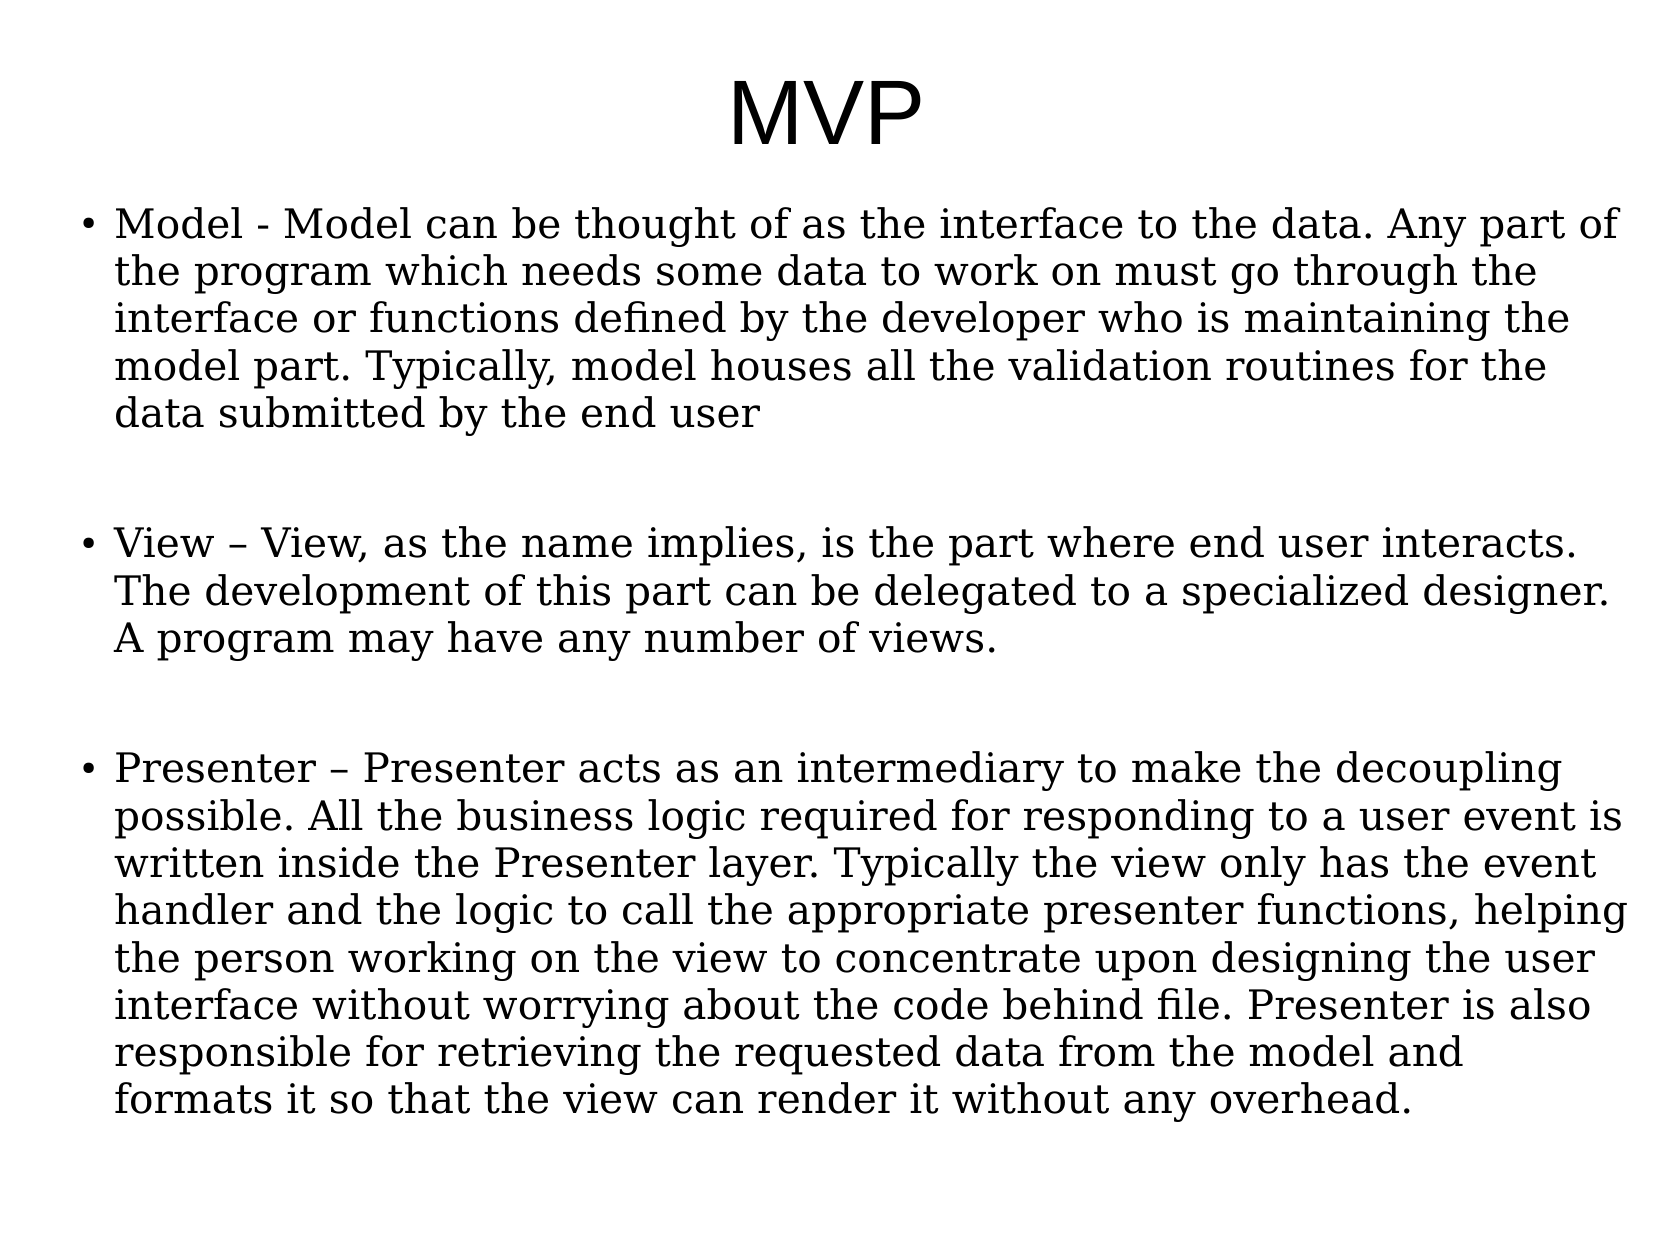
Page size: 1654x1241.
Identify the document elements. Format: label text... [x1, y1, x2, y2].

title MVP [82, 49, 1571, 178]
list Model - Model can be thought of as the interface to the data. Any part of the program which needs some data to work on must go through the interface or functions defined by the developer who is maintaining the model part. Typically, model houses all the validation routines for the data submitted by the end user View – View, as the name implies, is the part where end user interacts. The development of this part can be delegated to a specialized designer. A program may have any number of views. Presenter – Presenter acts as an intermediary to make the decoupling possible. All the business logic required for responding to a user event is written inside the Presenter layer. Typically the view only has the event handler and the logic to call the appropriate presenter functions, helping the person working on the view to concentrate upon designing the user interface without worrying about the code behind file. Presenter is also responsible for retrieving the requested data from the model and formats it so that the view can render it without any overhead. [70, 200, 1630, 1170]
